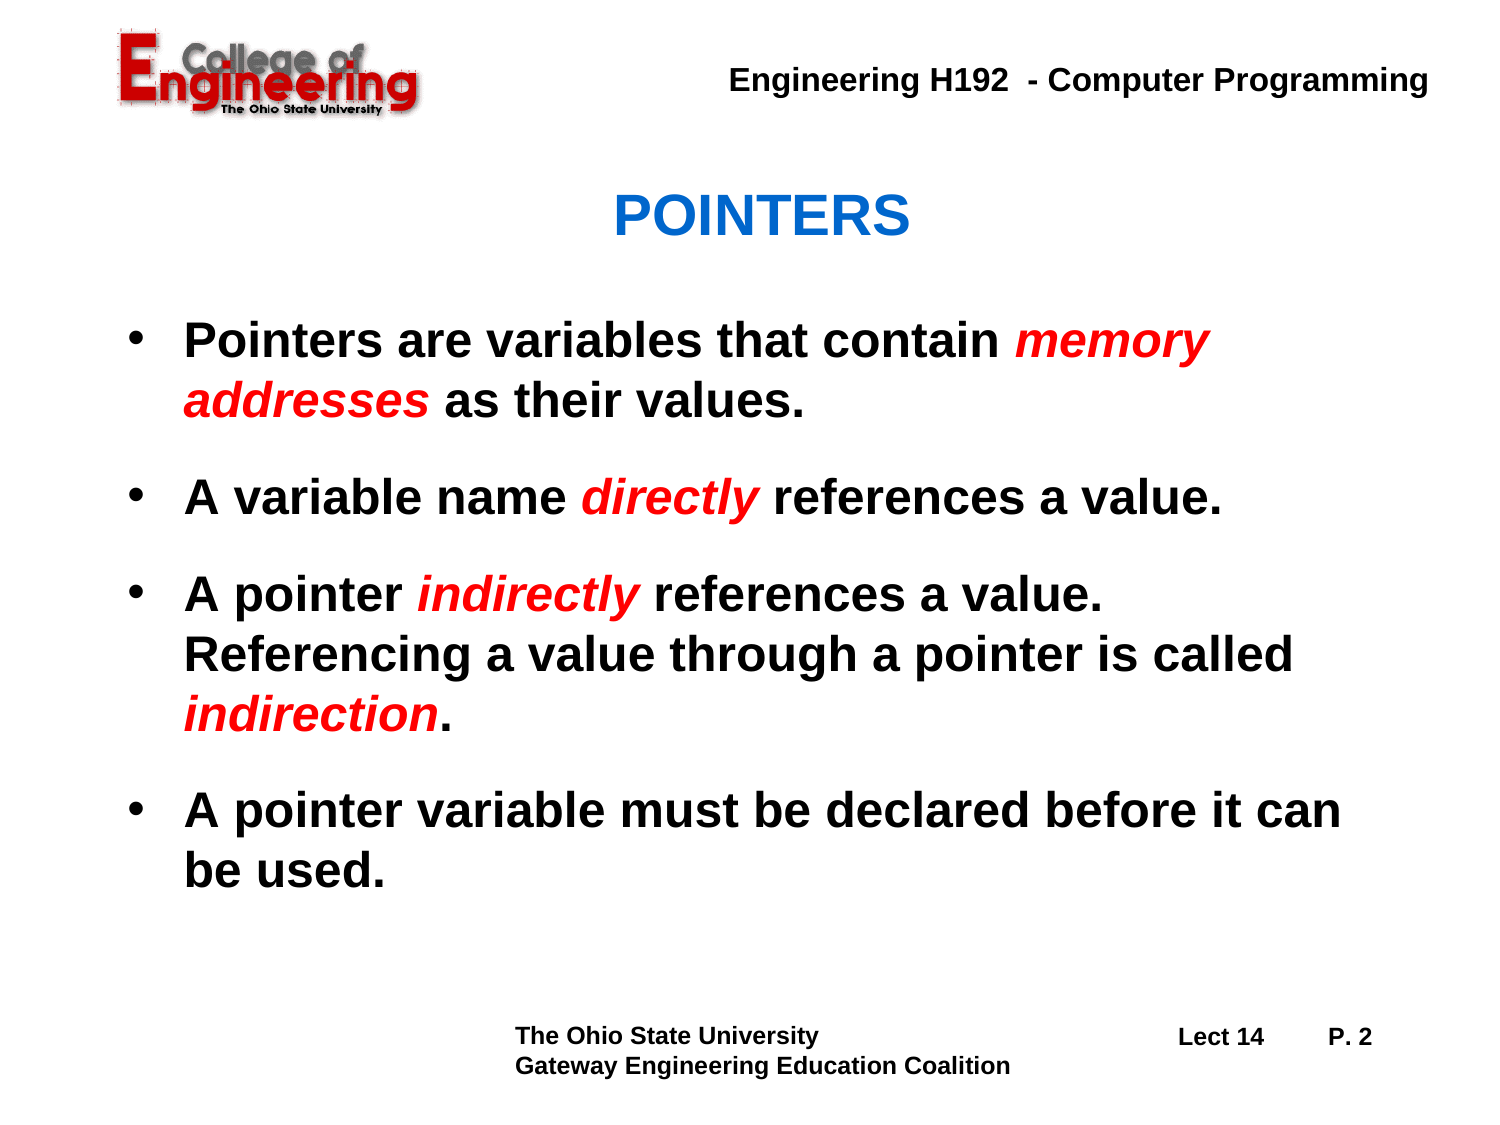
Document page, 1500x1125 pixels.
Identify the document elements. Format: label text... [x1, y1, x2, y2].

title POINTERS [125, 174, 1401, 250]
list Pointers are variables that contain memory addresses as their values. A variable name directly references a value. A pointer indirectly references a value. Referencing a value through a pointer is called indirection. A pointer variable must be declared before it can be used. [112, 299, 1388, 976]
